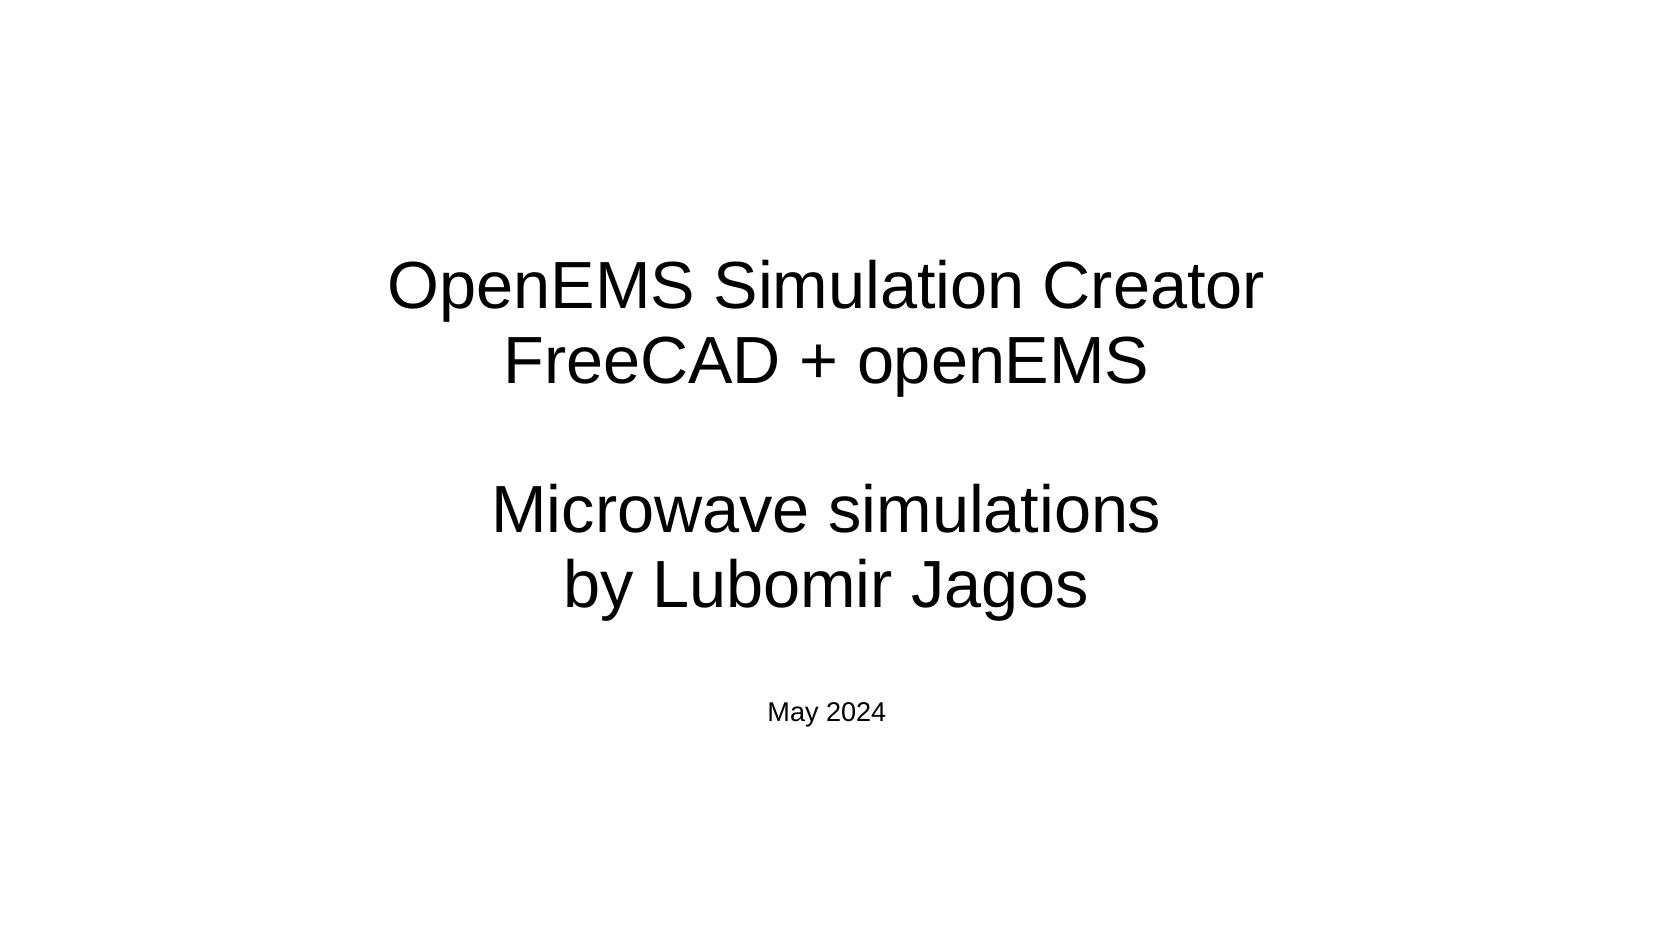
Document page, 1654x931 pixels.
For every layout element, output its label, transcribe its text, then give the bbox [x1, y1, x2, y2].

subtitle OpenEMS Simulation Creator FreeCAD + openEMS Microwave simulations by Lubomir Jagos May 2024 [82, 217, 1571, 758]
